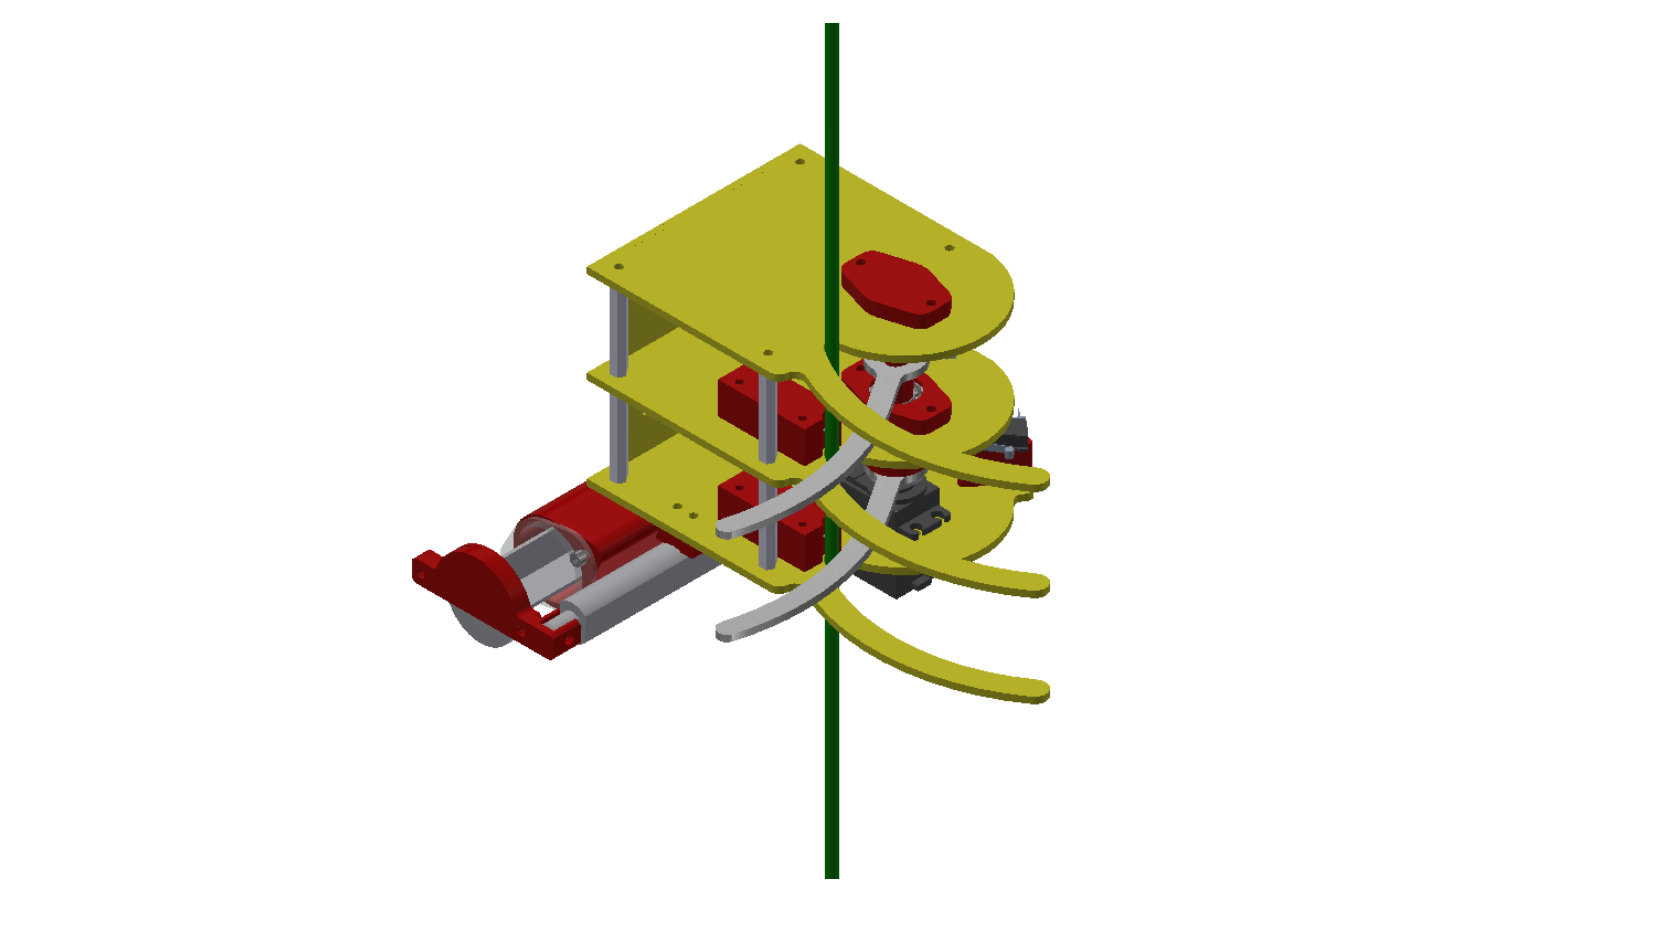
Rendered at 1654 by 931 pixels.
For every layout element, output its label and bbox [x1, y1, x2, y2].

picture [188, 23, 1453, 879]
